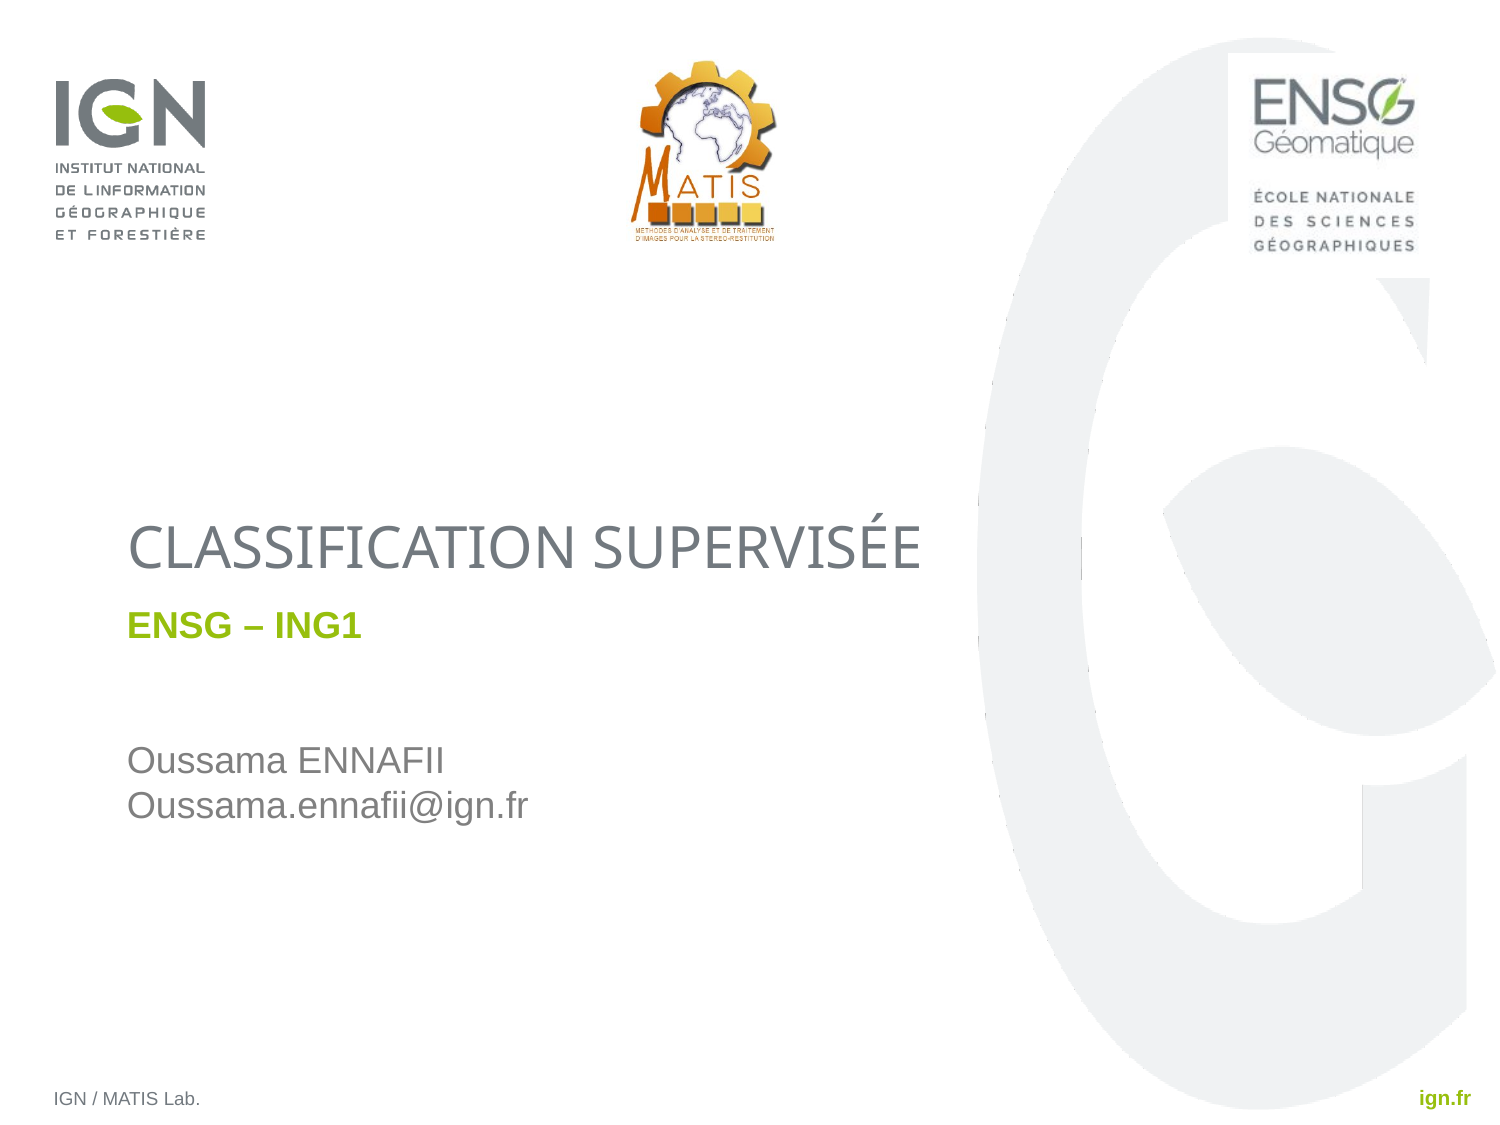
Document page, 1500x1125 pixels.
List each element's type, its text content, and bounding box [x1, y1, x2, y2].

text_box ENSG – ING1 Oussama ENNAFII Oussama.ennafii@ign.fr [112, 594, 1388, 882]
text_box IGN / MATIS Lab. [38, 1067, 514, 1125]
picture [626, 59, 780, 248]
text_box CLASSIFICATION SUPERVISÉE [112, 503, 1388, 594]
picture [972, 29, 1500, 1119]
picture [53, 78, 207, 244]
